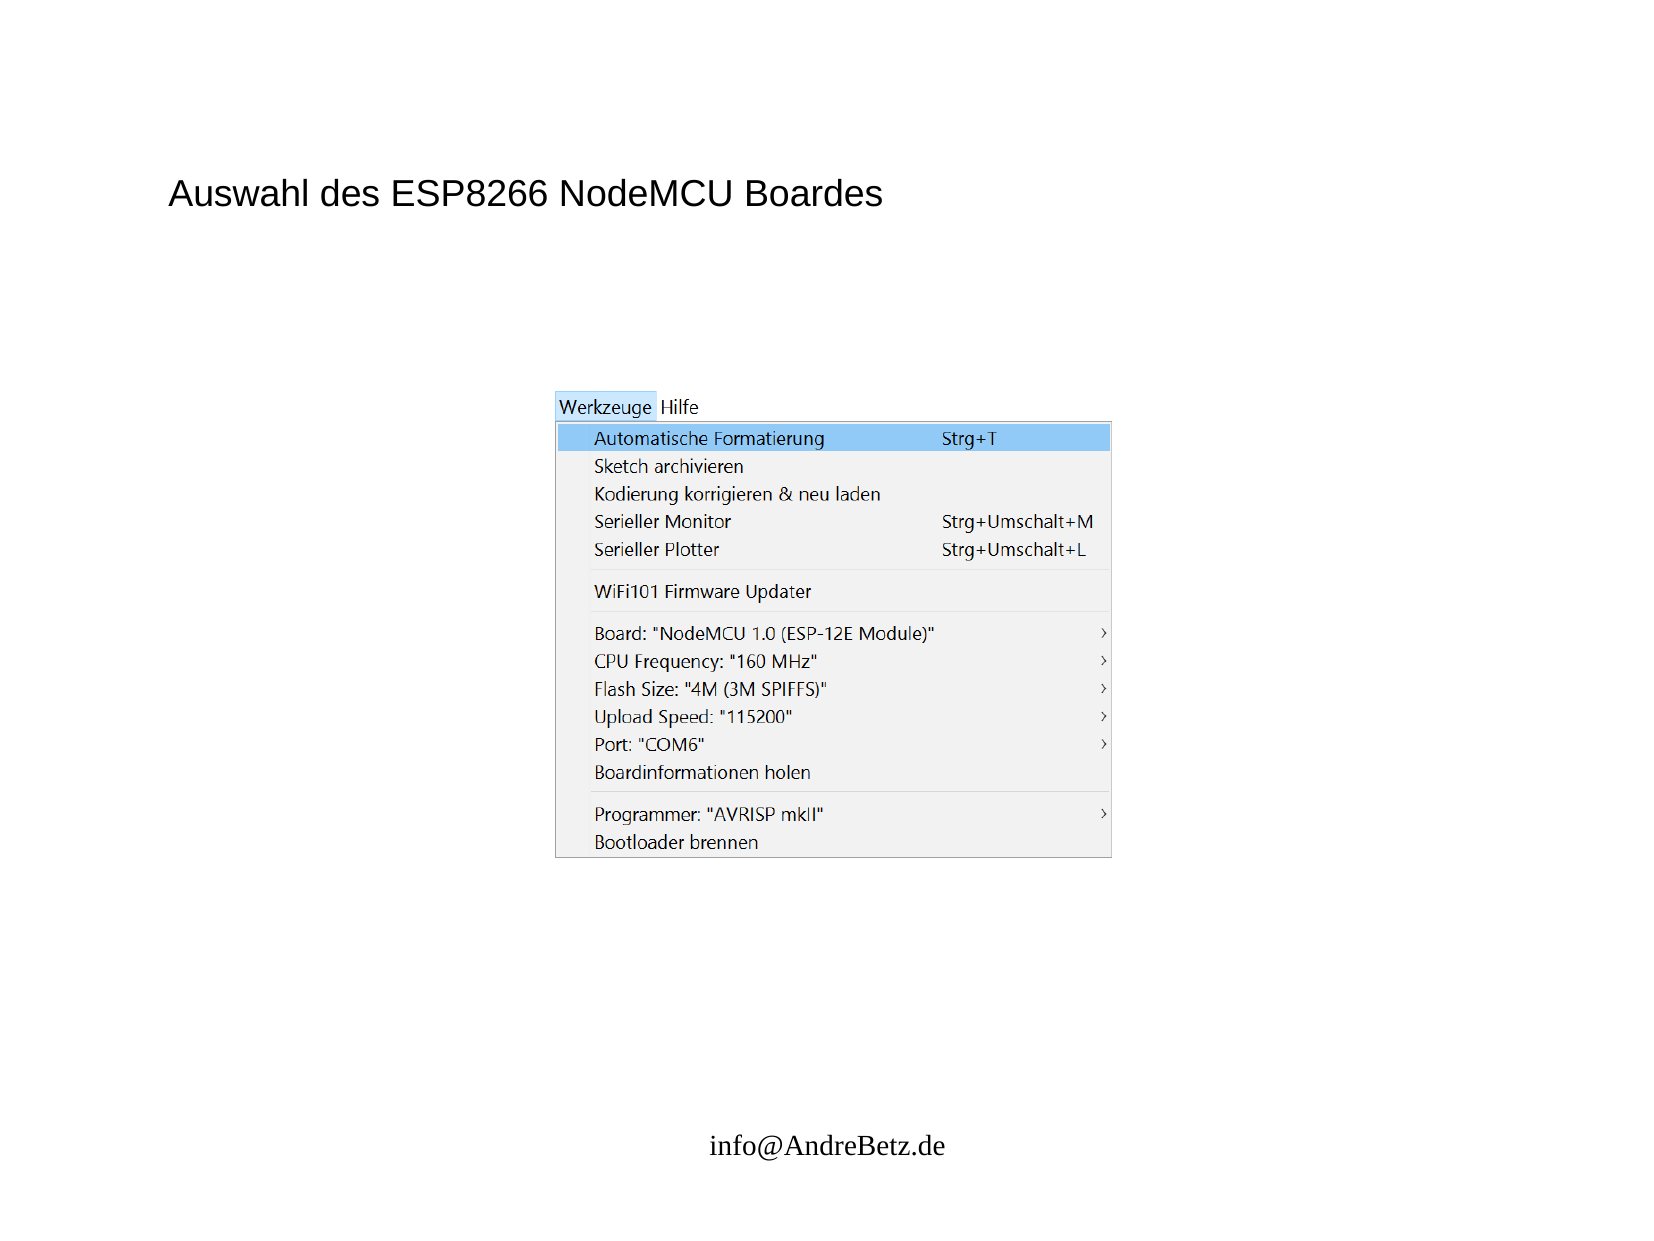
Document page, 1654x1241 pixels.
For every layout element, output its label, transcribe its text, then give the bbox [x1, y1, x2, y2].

text_box Auswahl des ESP8266 NodeMCU Boardes [153, 165, 899, 223]
picture [555, 390, 1112, 859]
